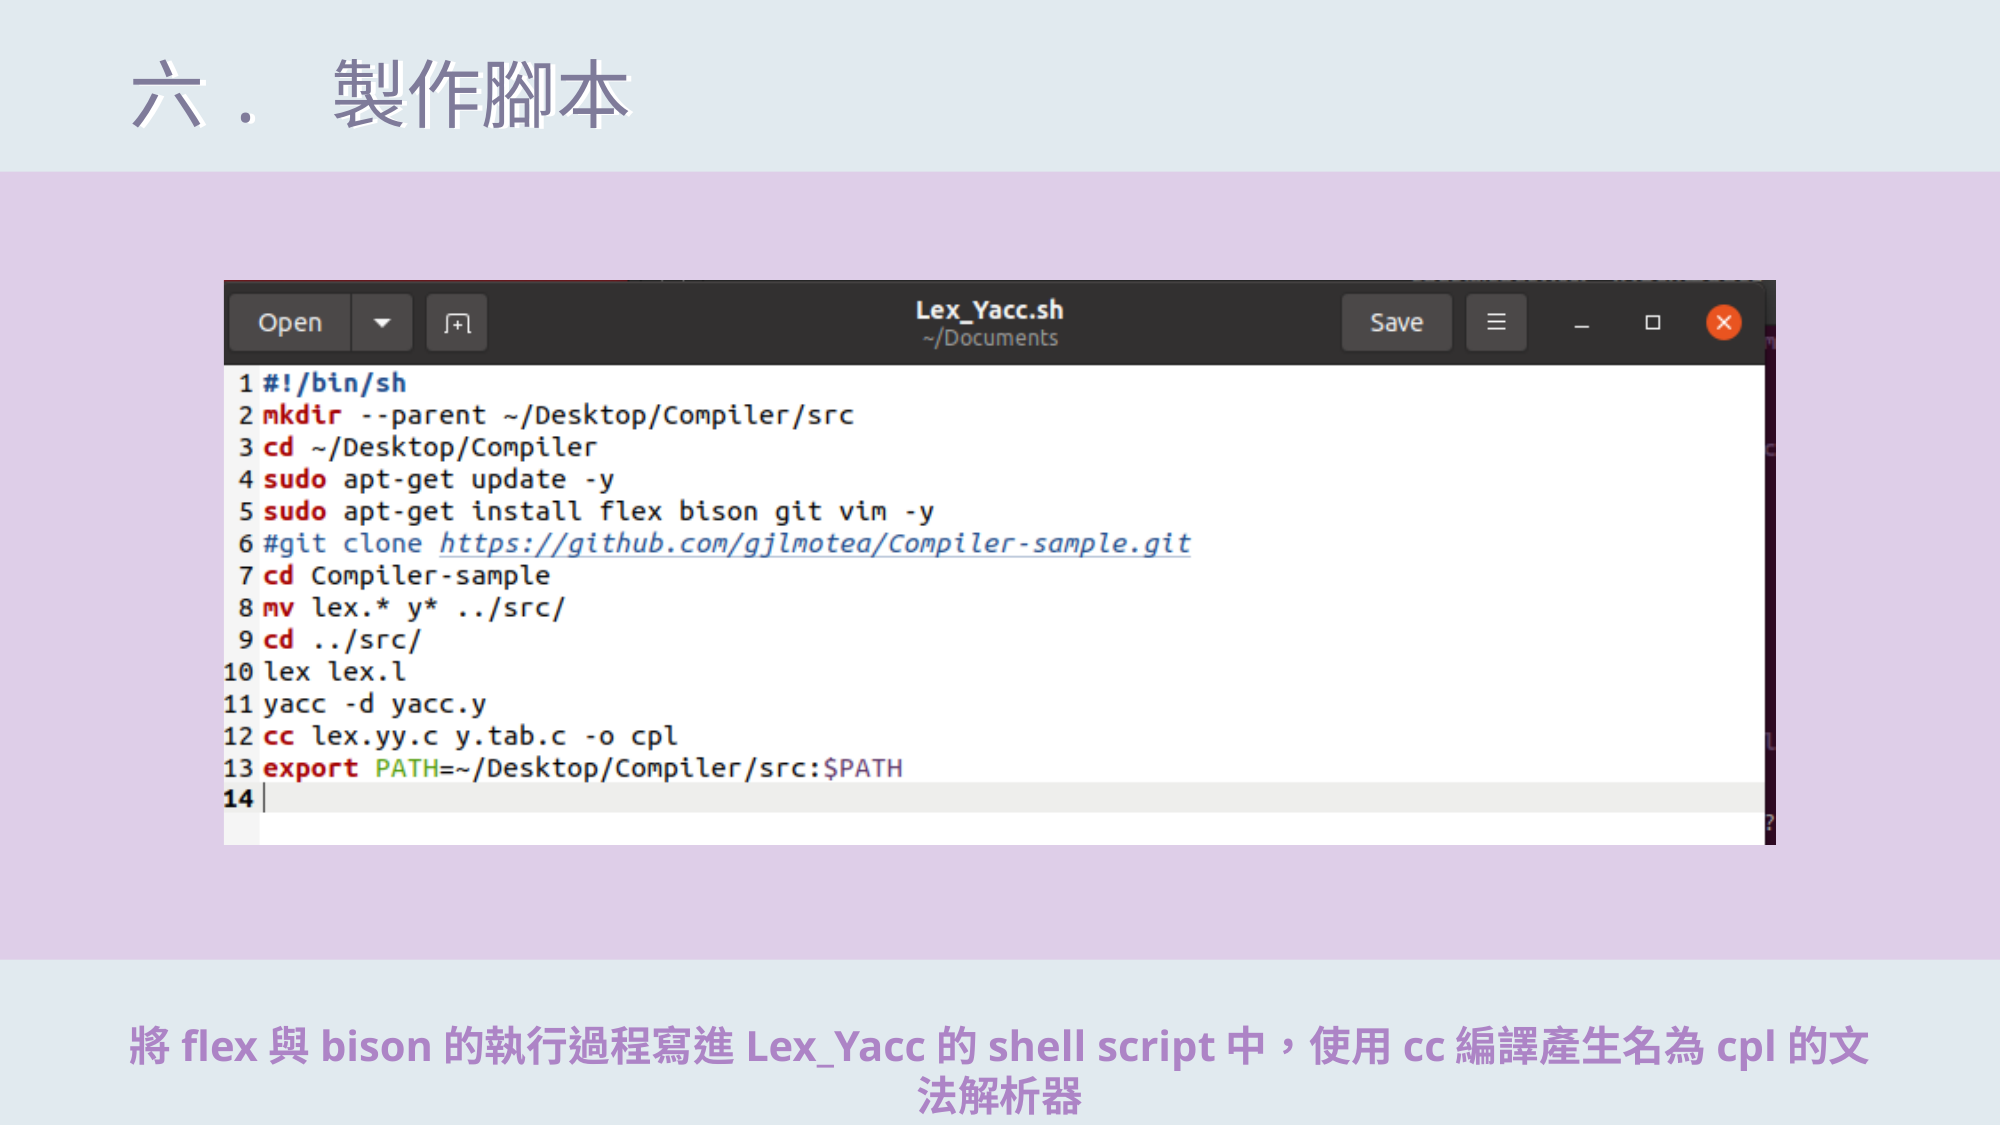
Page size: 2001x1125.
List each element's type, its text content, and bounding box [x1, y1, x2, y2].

text_box 六. 製作腳本 [120, 41, 1214, 146]
text_box [0, 0, 2000, 172]
text_box [0, 959, 2000, 1125]
text_box 六. 製作腳本 [115, 40, 1159, 145]
text_box 將flex與bison的執行過程寫進Lex_Yacc的shell script中，使用cc編譯產生名為cpl的文法解析器 [107, 1012, 1893, 1125]
picture [223, 280, 1776, 845]
